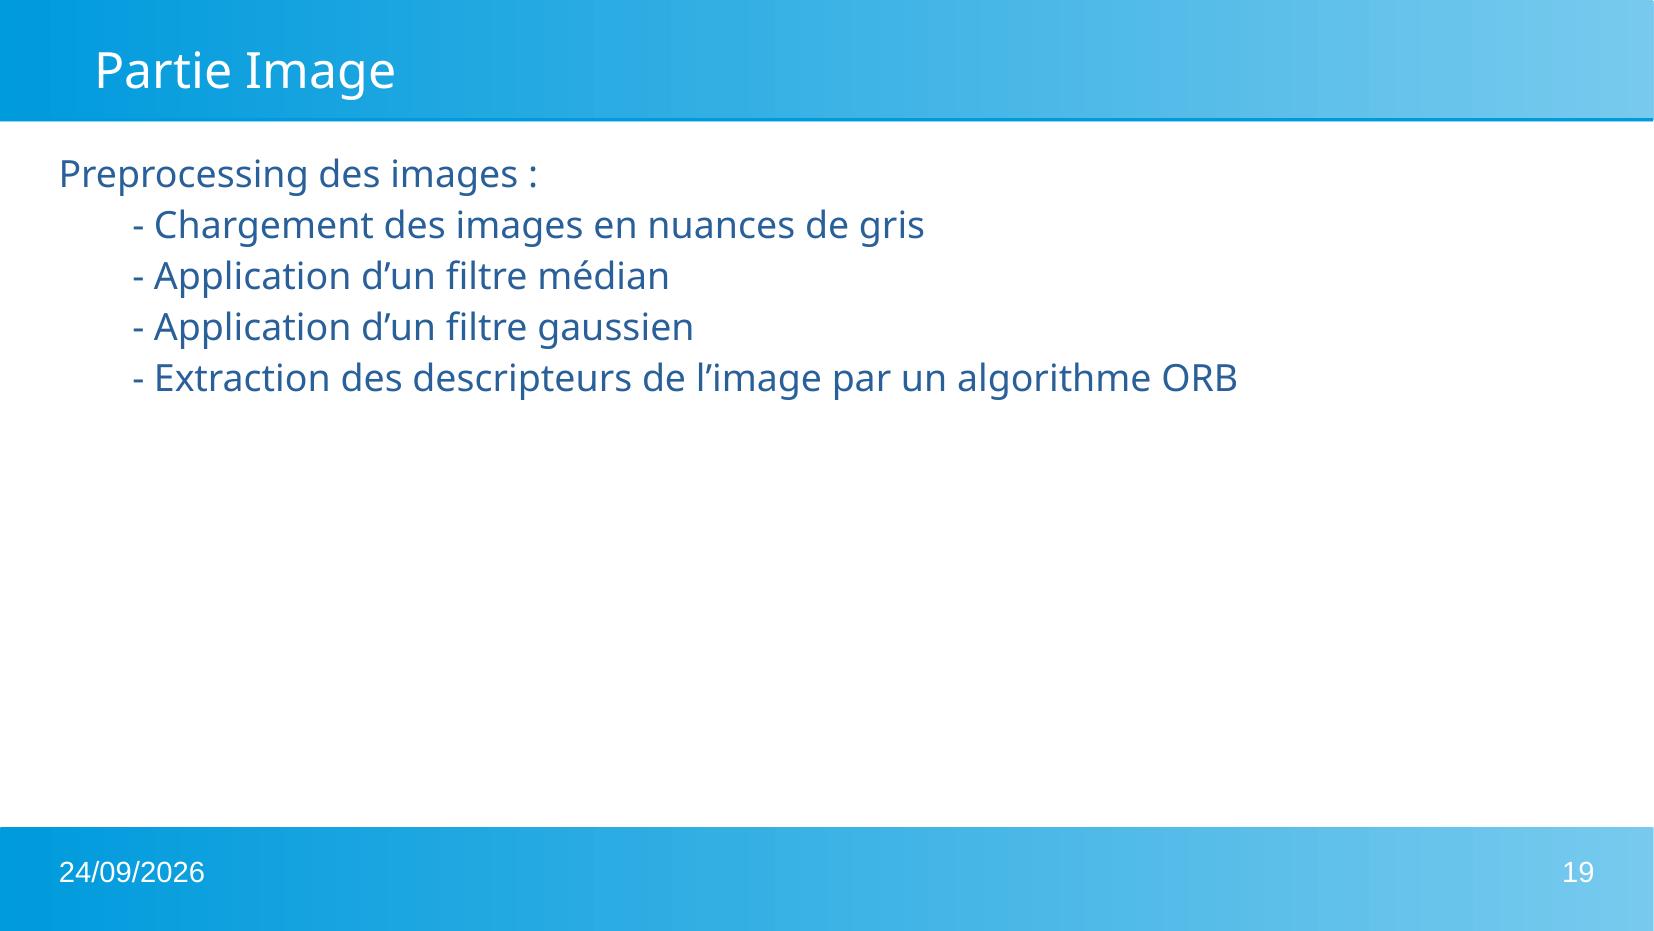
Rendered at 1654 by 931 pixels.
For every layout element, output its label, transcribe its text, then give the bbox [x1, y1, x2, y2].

title Partie Image [59, 29, 1595, 108]
title Preprocessing des images : - Chargement des images en nuances de gris - Application d’un filtre médian - Application d’un filtre gaussien - Extraction des descripteurs de l’image par un algorithme ORB [58, 147, 1565, 798]
